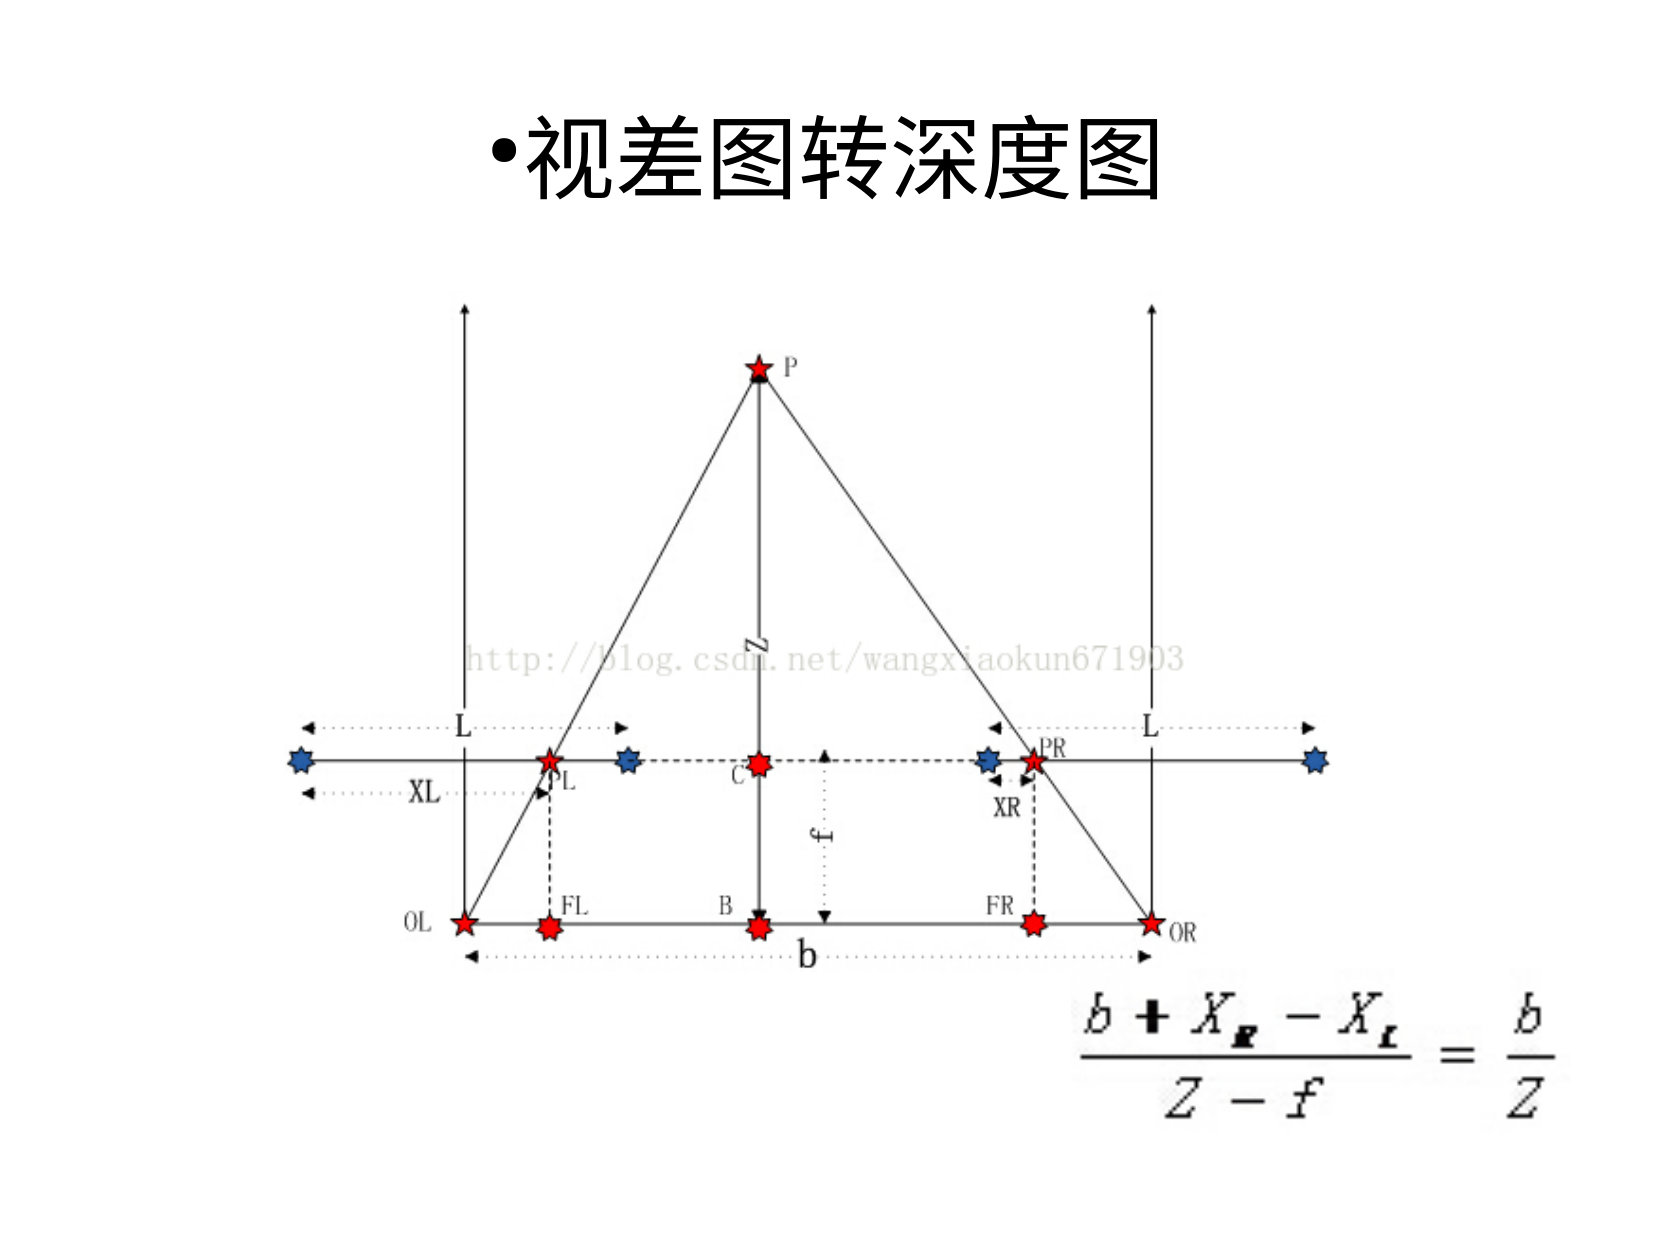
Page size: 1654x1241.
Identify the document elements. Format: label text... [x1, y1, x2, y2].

title 视差图转深度图 [82, 49, 1571, 257]
picture [284, 290, 1571, 1134]
